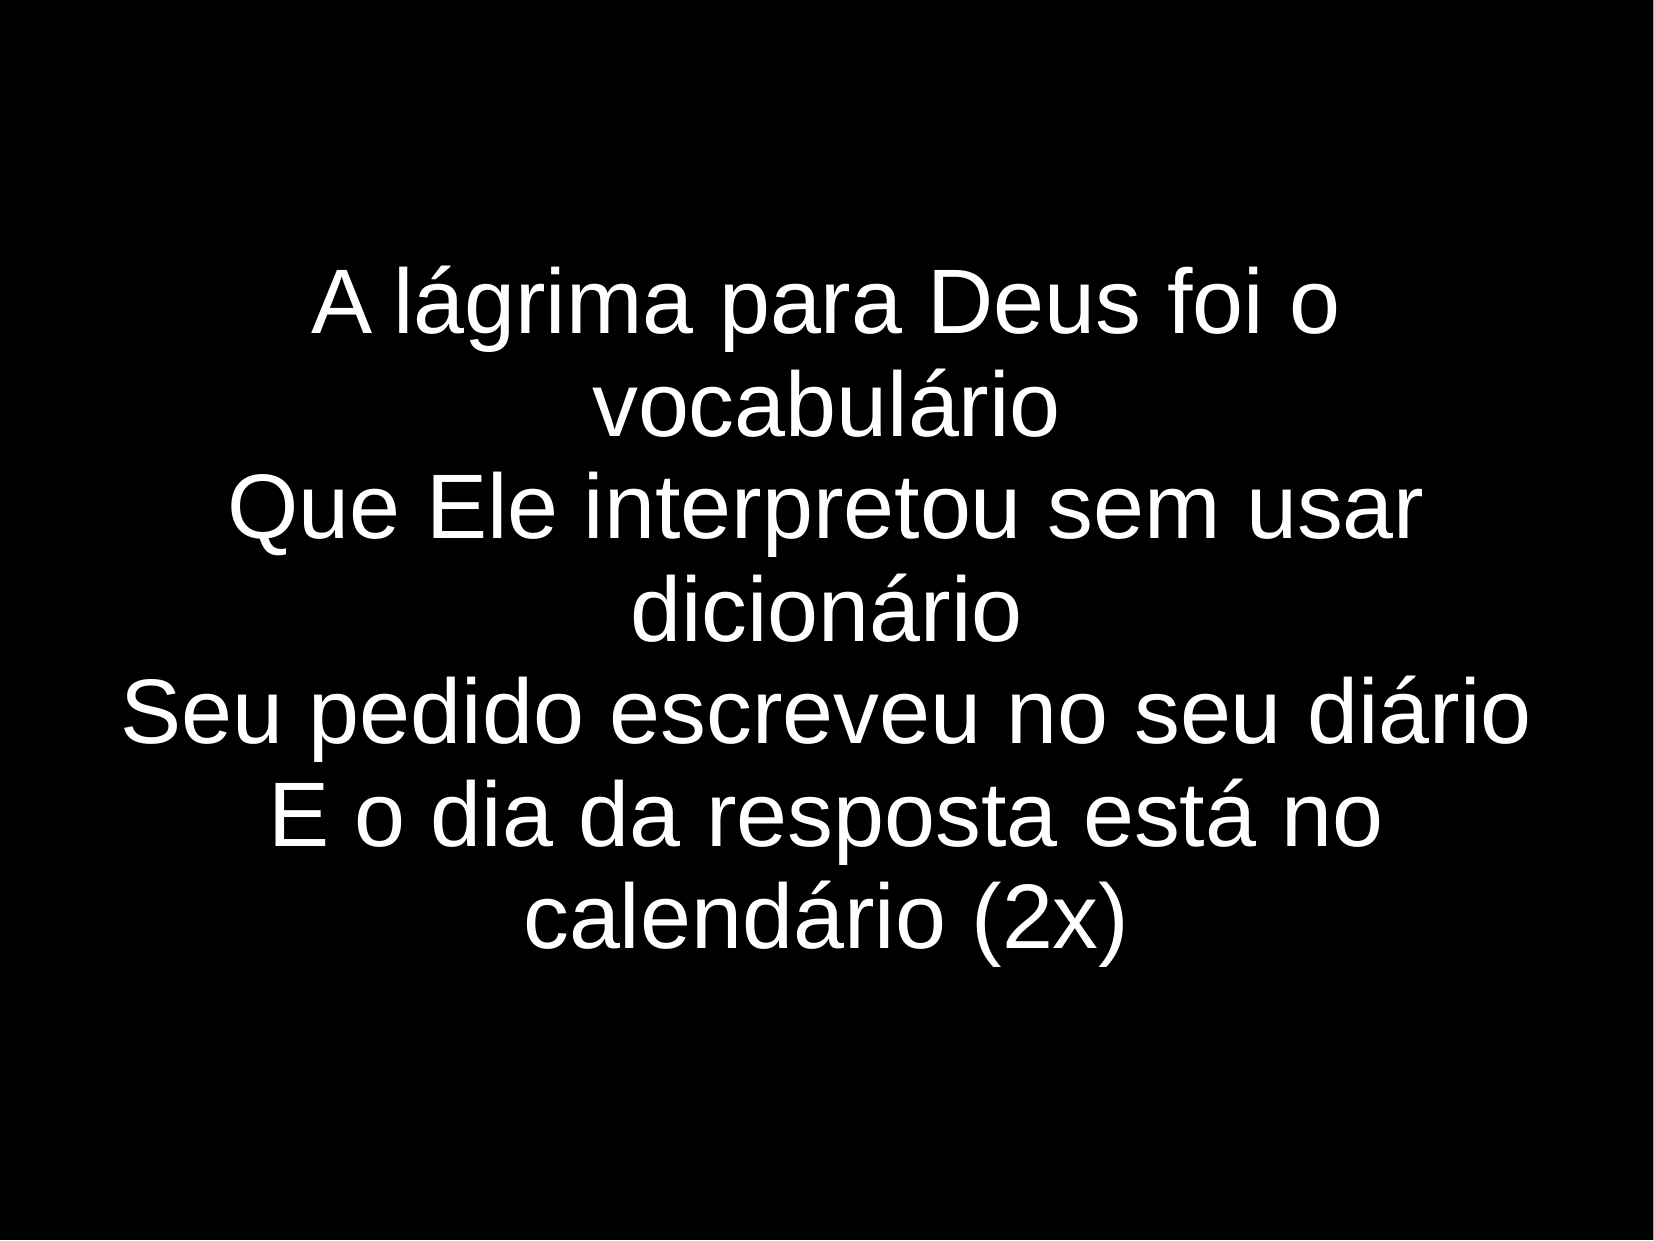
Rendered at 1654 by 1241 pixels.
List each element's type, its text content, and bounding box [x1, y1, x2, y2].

subtitle A lágrima para Deus foi o vocabulário Que Ele interpretou sem usar dicionário Seu pedido escreveu no seu diário E o dia da resposta está no calendário (2x) [82, 49, 1571, 1170]
